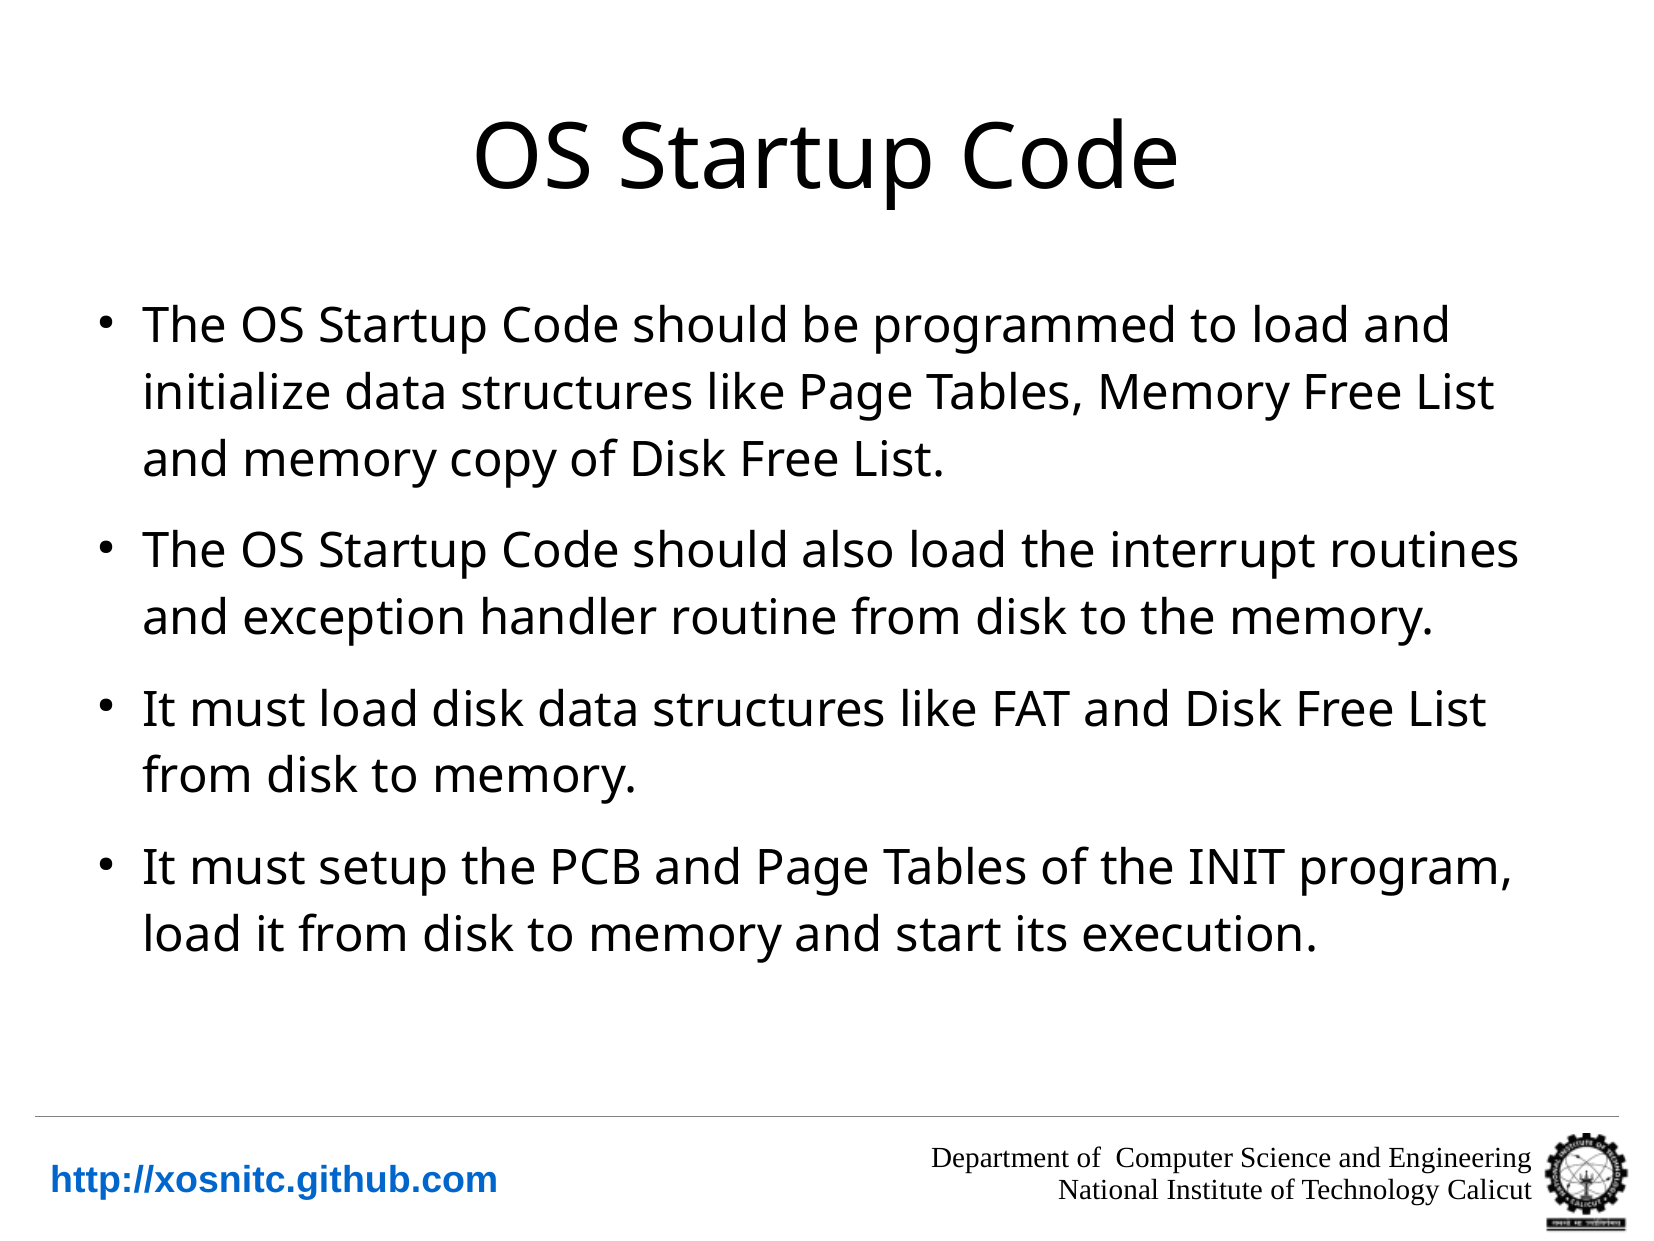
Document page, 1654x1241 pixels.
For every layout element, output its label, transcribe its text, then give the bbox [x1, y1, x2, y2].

list The OS Startup Code should be programmed to load and initialize data structures like Page Tables, Memory Free List and memory copy of Disk Free List. The OS Startup Code should also load the interrupt routines and exception handler routine from disk to the memory. It must load disk data structures like FAT and Disk Free List from disk to memory. It must setup the PCB and Page Tables of the INIT program, load it from disk to memory and start its execution. [82, 290, 1538, 1010]
picture [1542, 1133, 1630, 1234]
title OS Startup Code [82, 49, 1571, 257]
